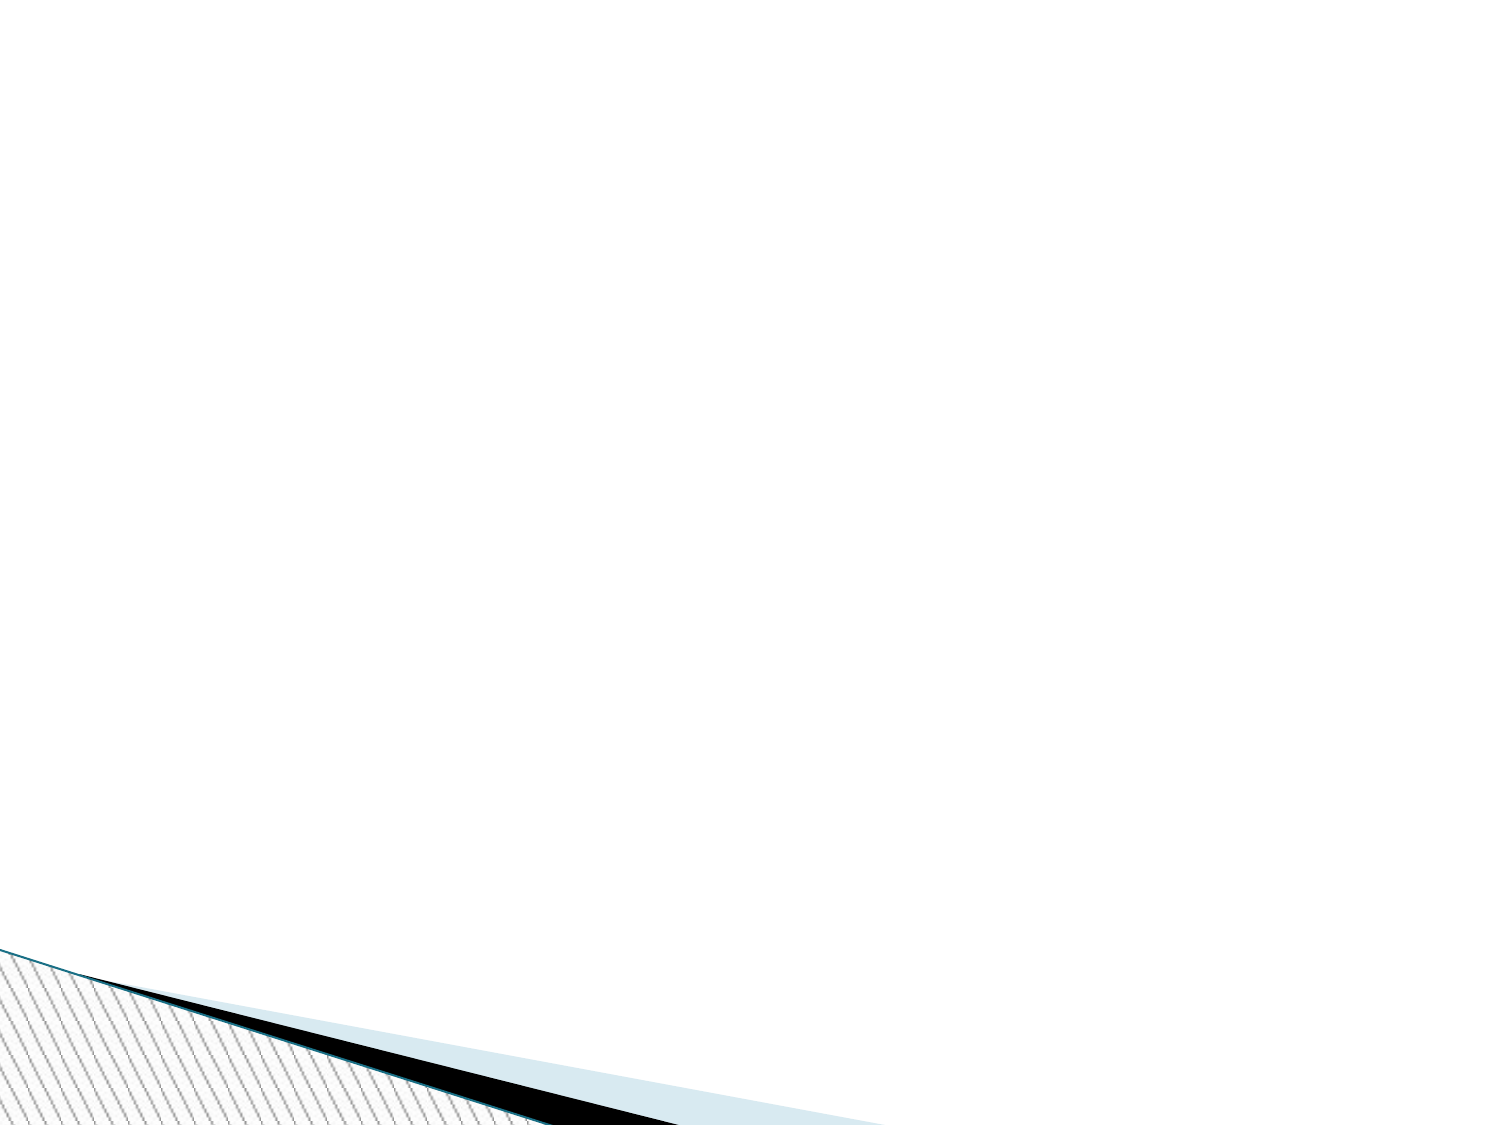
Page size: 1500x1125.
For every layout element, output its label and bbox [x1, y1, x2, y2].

picture [0, 952, 543, 1125]
